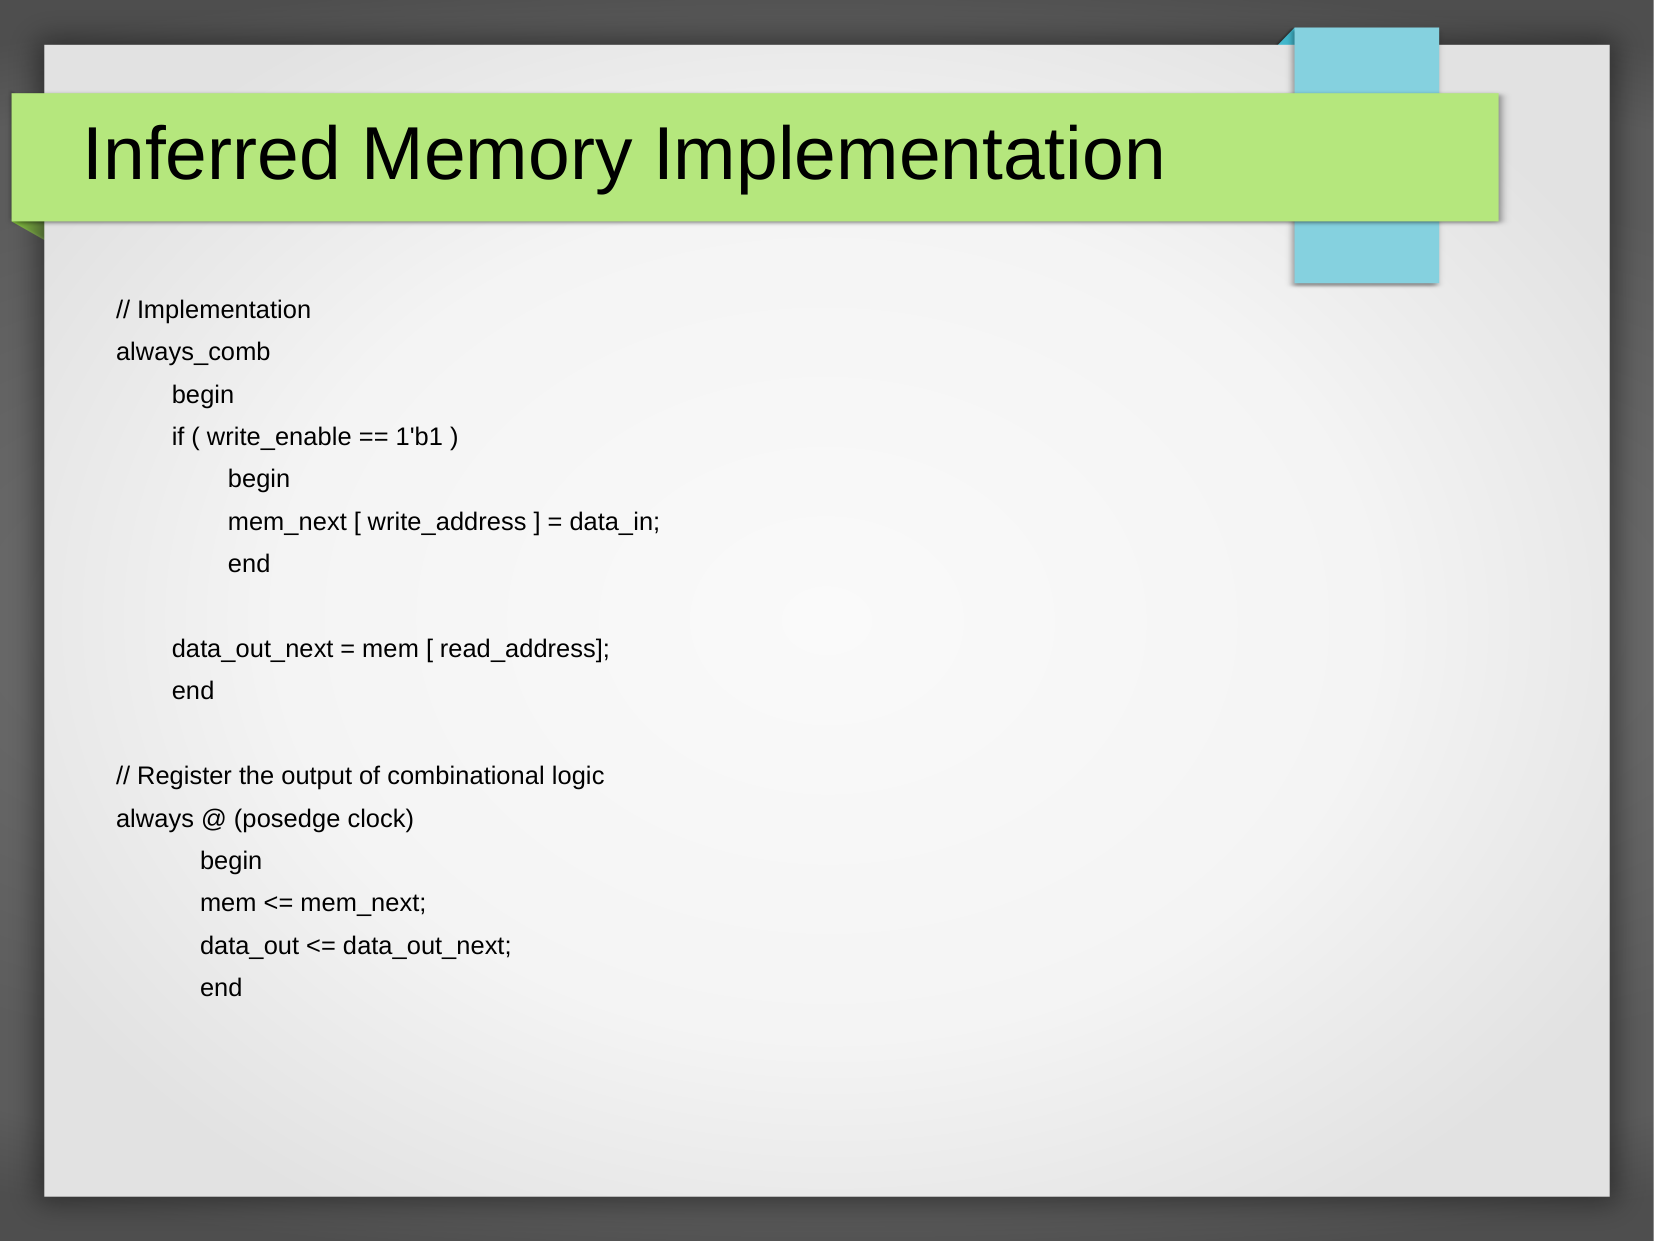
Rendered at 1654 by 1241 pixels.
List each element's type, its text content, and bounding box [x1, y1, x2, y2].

title Inferred Memory Implementation [82, 94, 1264, 213]
picture [0, 0, 1654, 1241]
list // Implementation always_comb begin if ( write_enable == 1'b1 ) begin mem_next [ write_address ] = data_in; end data_out_next = mem [ read_address]; end // Register the output of combinational logic always @ (posedge clock) begin mem <= mem_next; data_out <= data_out_next; end [82, 295, 1571, 1015]
